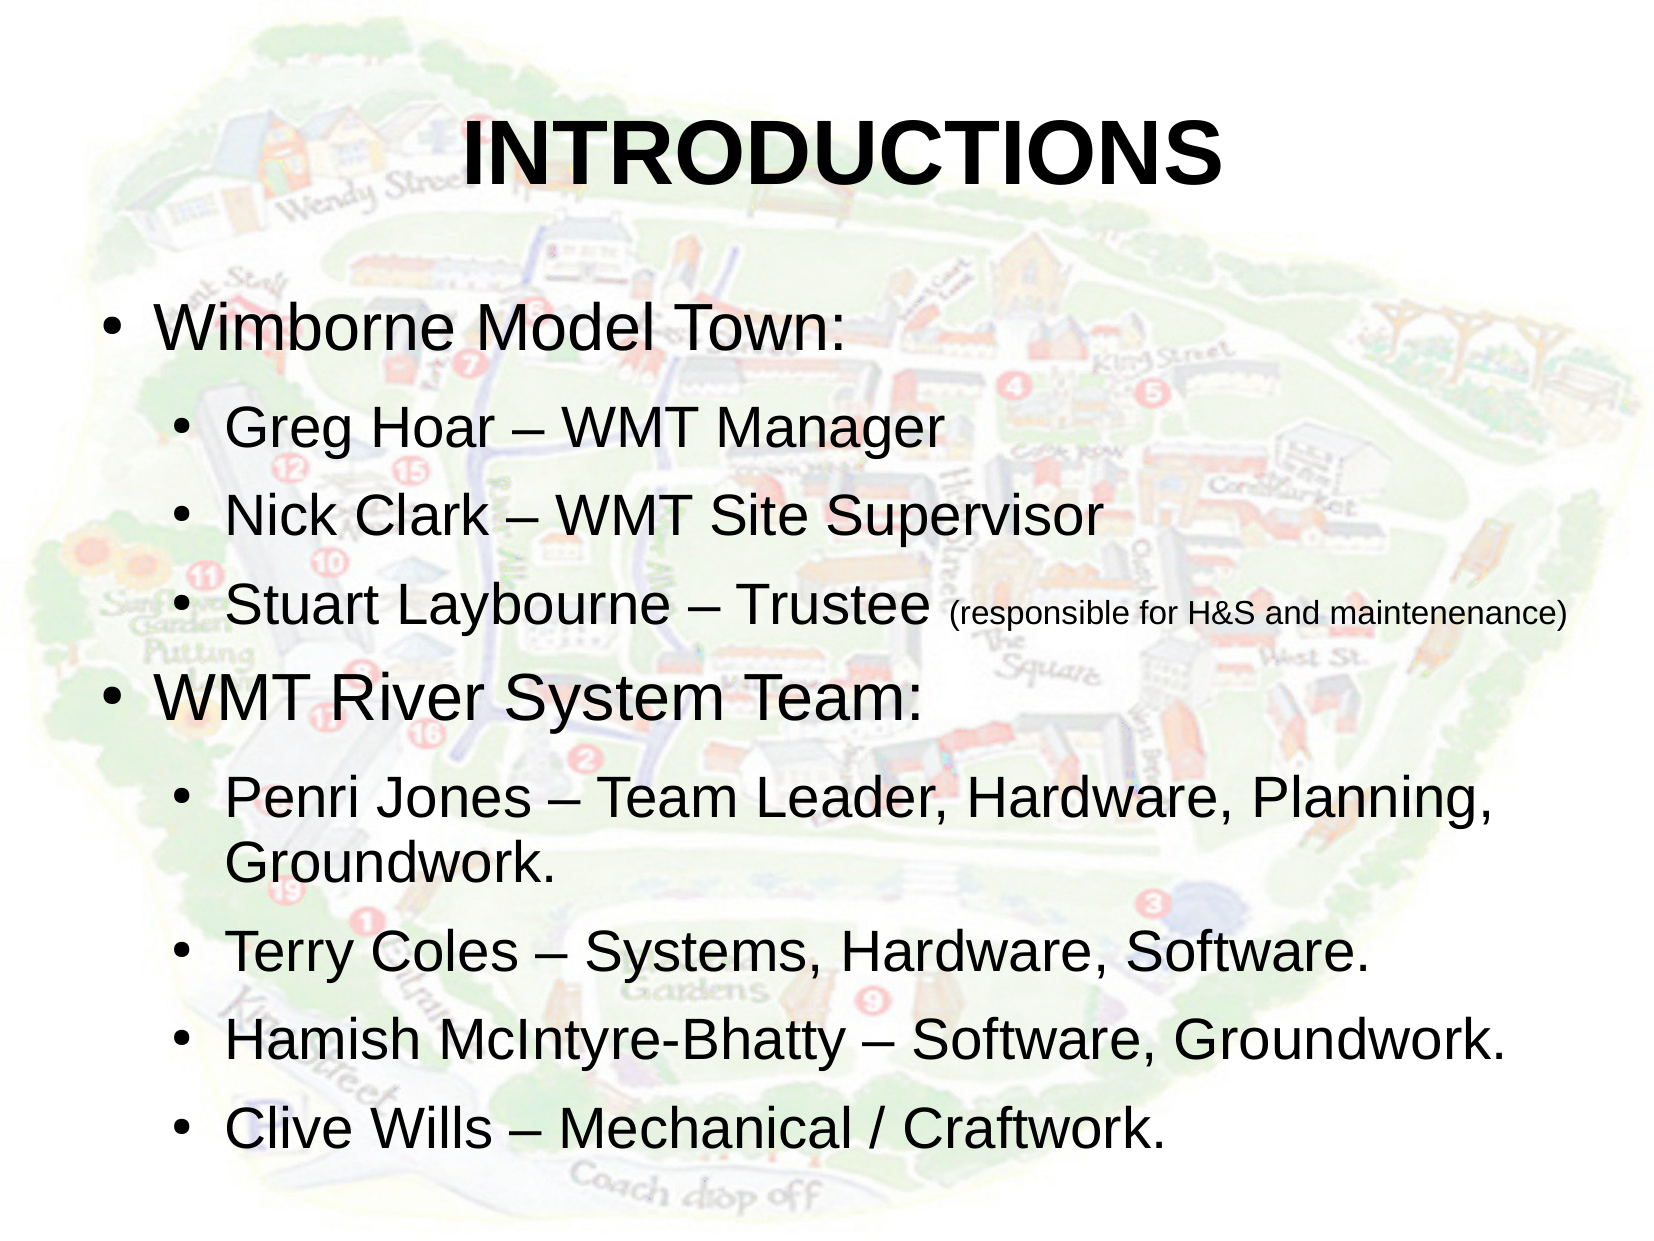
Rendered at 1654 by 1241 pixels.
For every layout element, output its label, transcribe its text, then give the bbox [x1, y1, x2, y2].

list Wimborne Model Town: Greg Hoar – WMT Manager Nick Clark – WMT Site Supervisor Stuart Laybourne – Trustee (responsible for H&S and maintenenance) WMT River System Team: Penri Jones – Team Leader, Hardware, Planning, Groundwork. Terry Coles – Systems, Hardware, Software. Hamish McIntyre-Bhatty – Software, Groundwork. Clive Wills – Mechanical / Craftwork. [82, 290, 1571, 1161]
title INTRODUCTIONS [82, 49, 1571, 257]
picture [0, 0, 1654, 1241]
